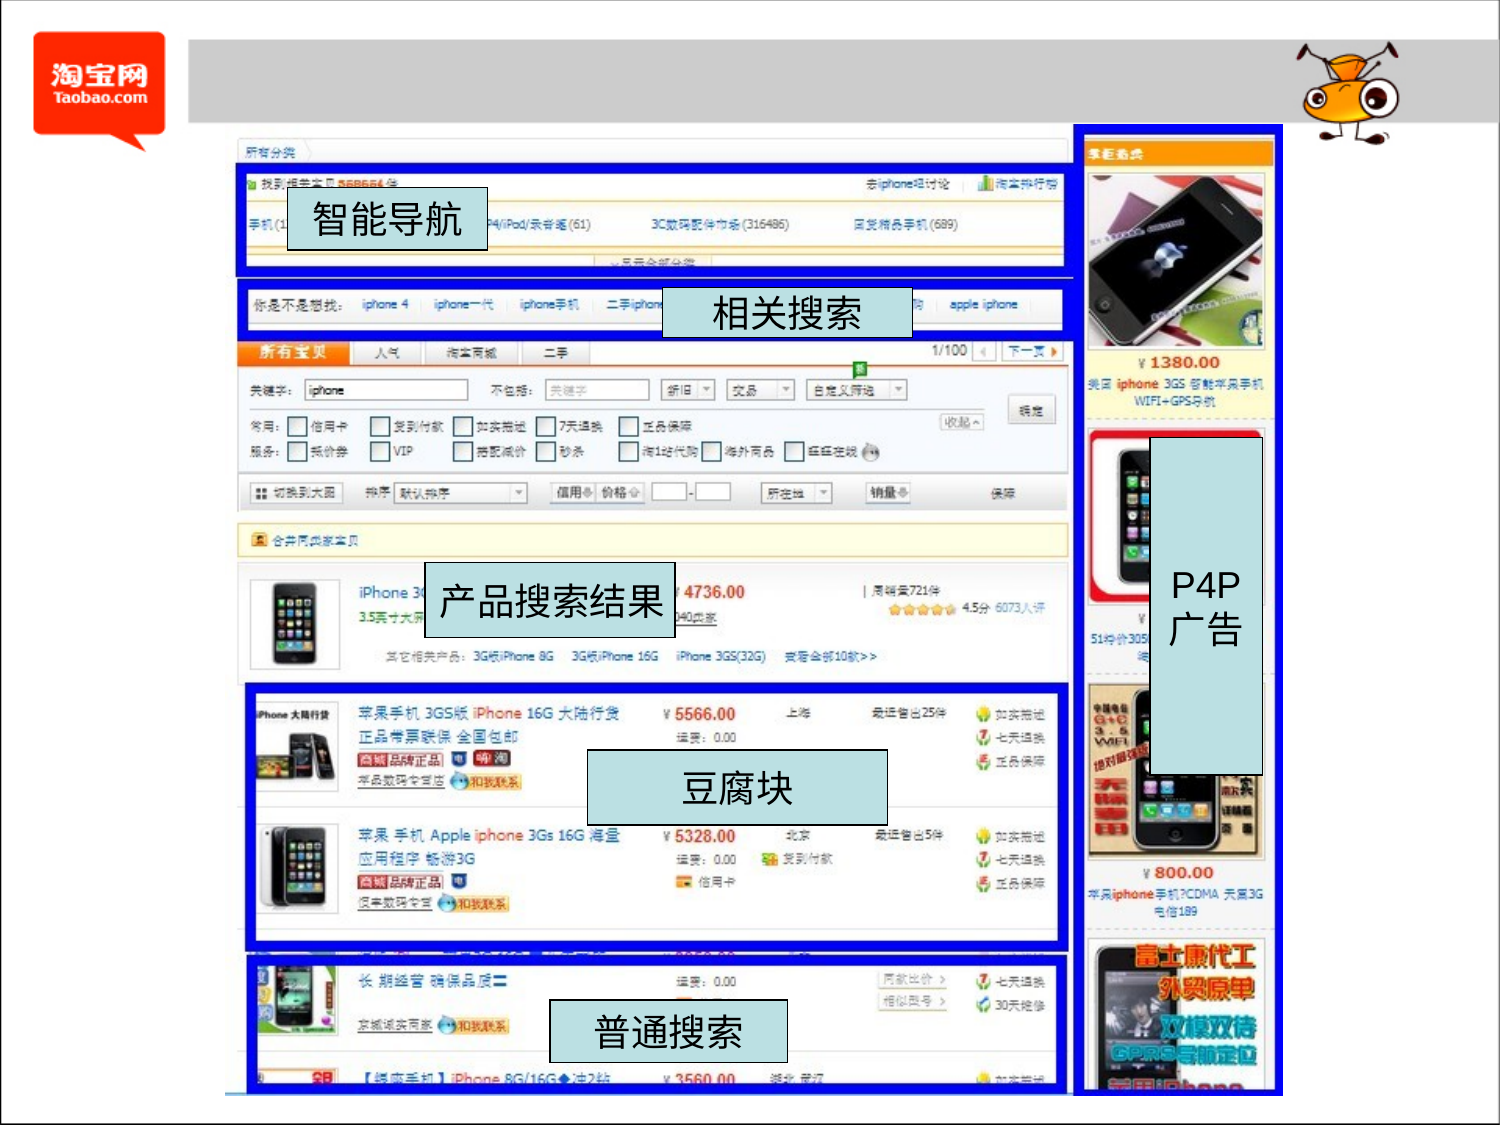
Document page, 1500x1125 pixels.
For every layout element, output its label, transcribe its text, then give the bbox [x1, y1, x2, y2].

text_box P4P 广告 [1149, 437, 1263, 775]
text_box 智能导航 [287, 187, 488, 250]
text_box 普通搜索 [549, 999, 788, 1063]
text_box 豆腐块 [587, 750, 888, 826]
text_box 产品搜索结果 [424, 562, 675, 638]
picture [0, 0, 1500, 1125]
text_box 相关搜索 [662, 287, 913, 338]
